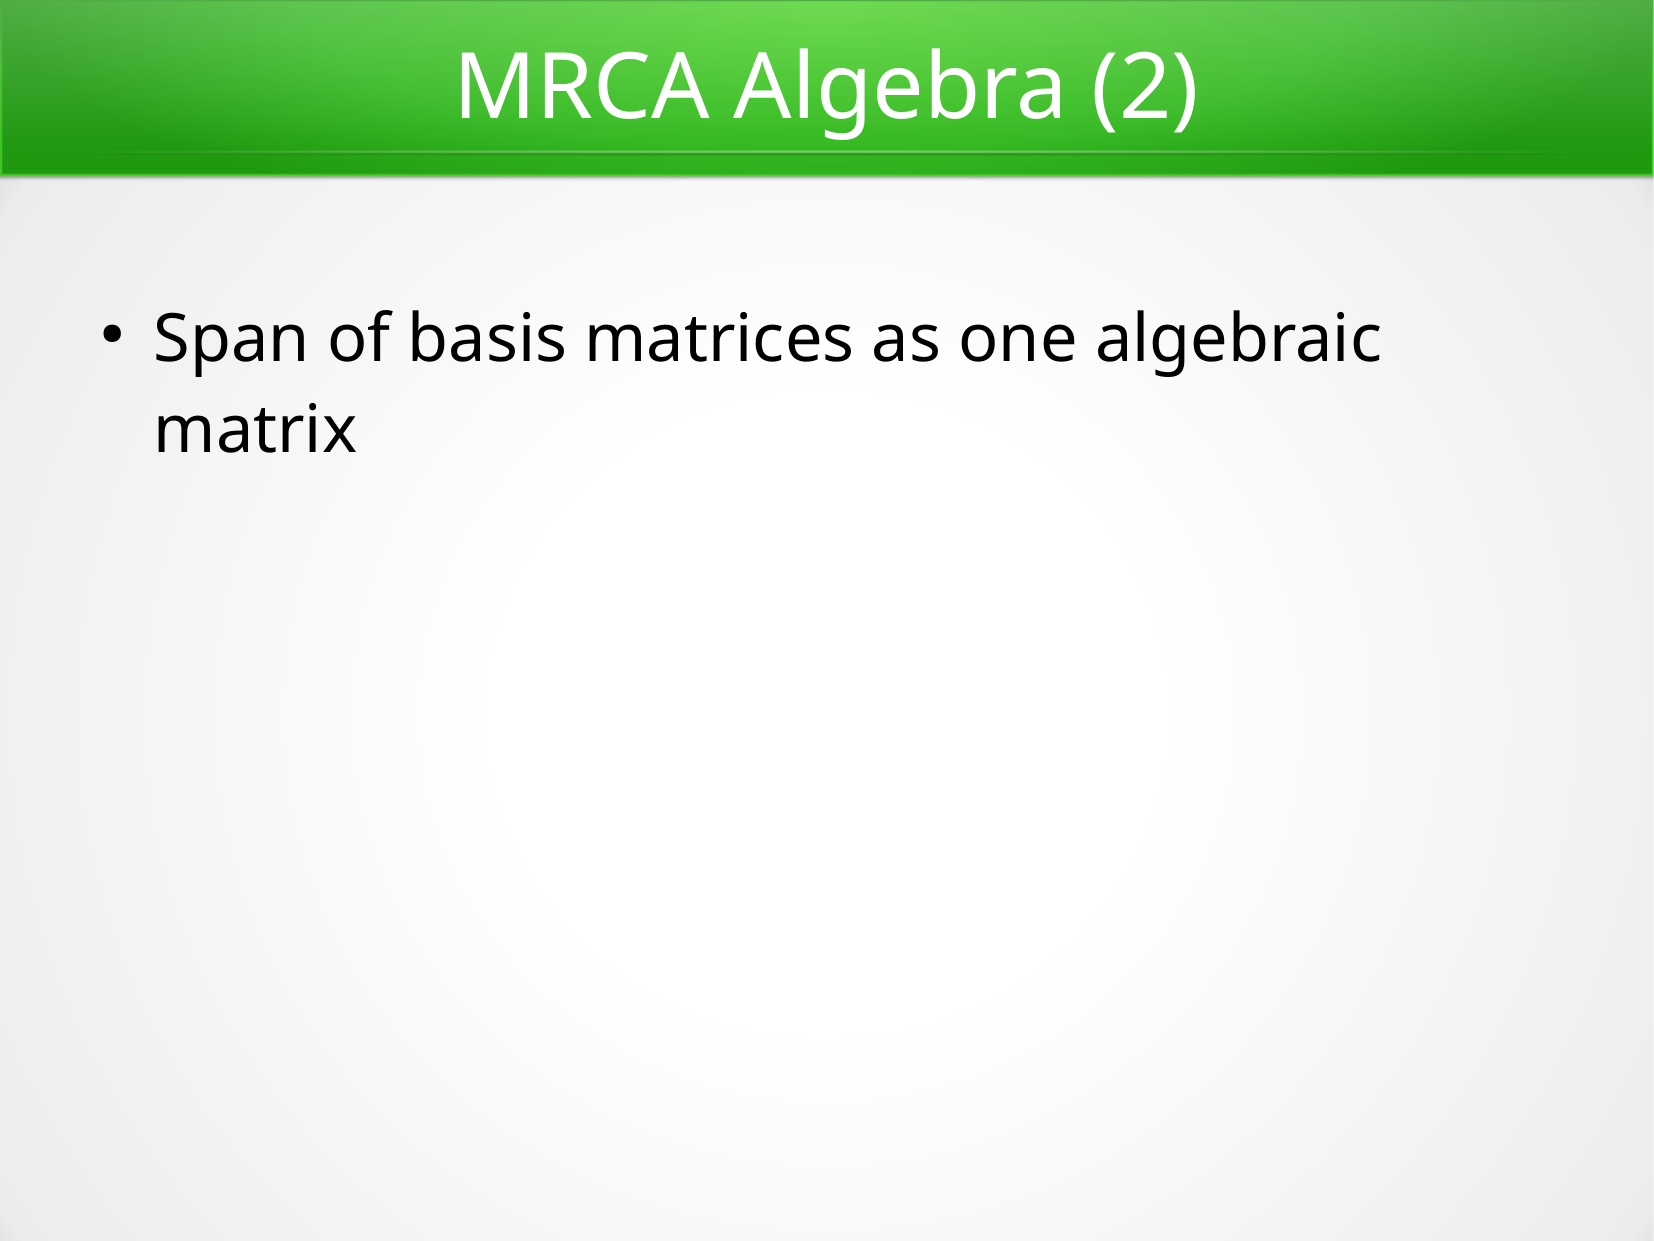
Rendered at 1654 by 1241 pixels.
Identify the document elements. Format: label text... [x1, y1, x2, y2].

title MRCA Algebra (2) [82, 11, 1571, 154]
list Span of basis matrices as one algebraic matrix [82, 290, 1571, 1010]
picture [0, 0, 1654, 1241]
